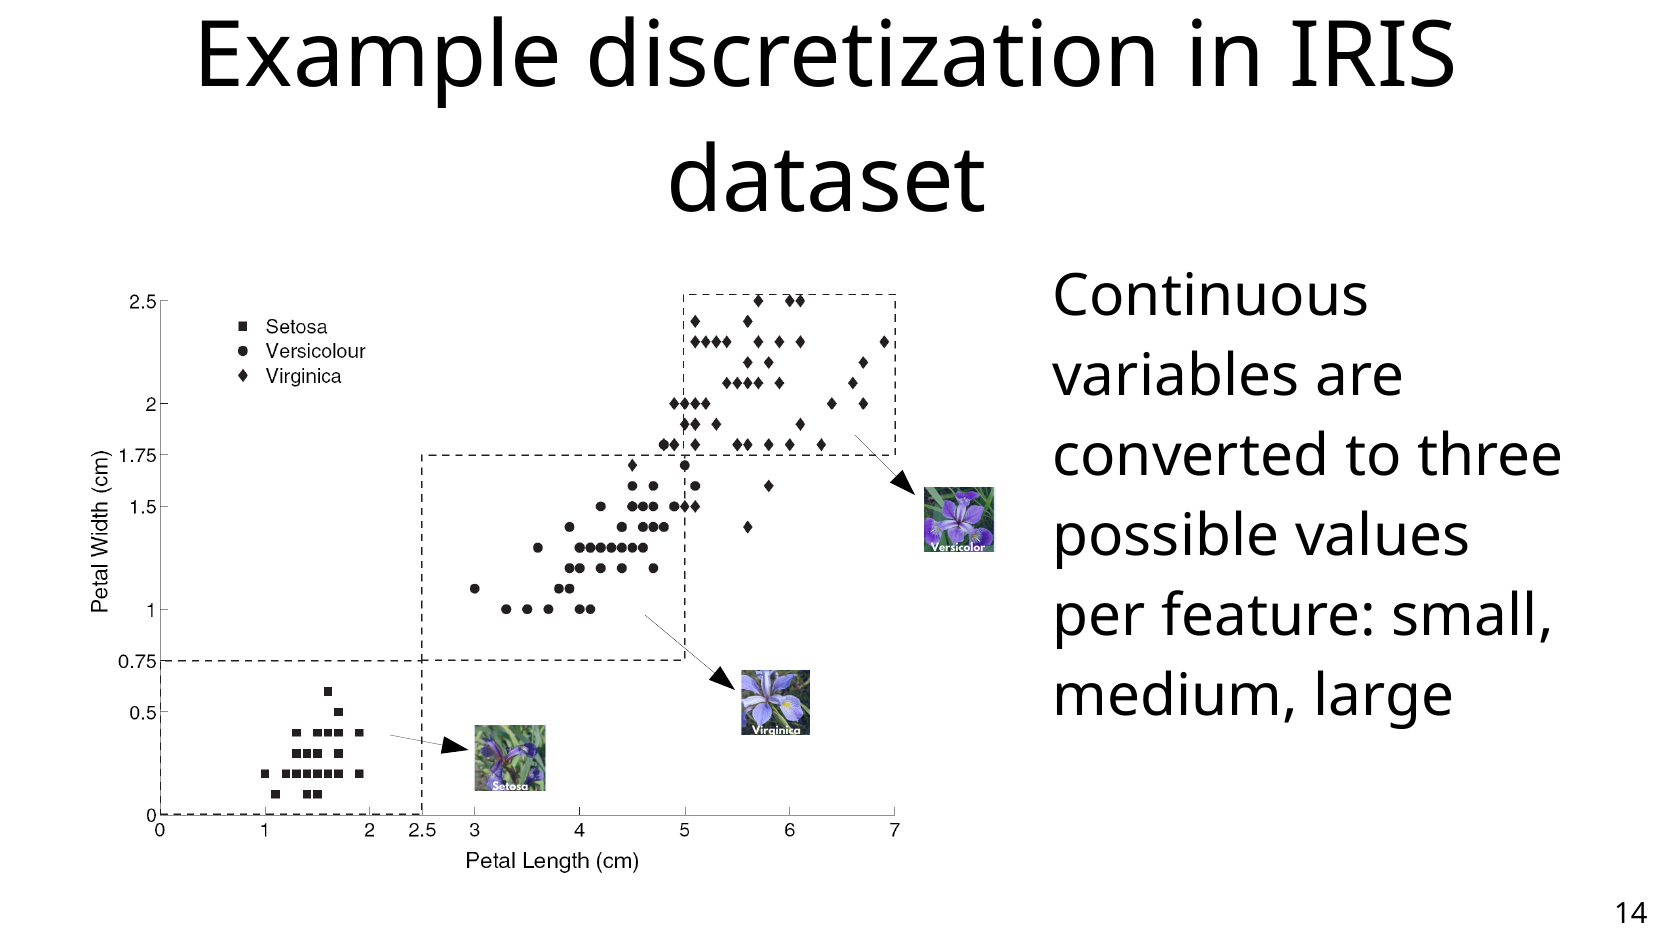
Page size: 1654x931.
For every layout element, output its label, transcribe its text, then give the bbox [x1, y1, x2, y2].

picture [75, 258, 996, 886]
list Continuous variables are converted to three possible values per feature: small, medium, large [990, 253, 1571, 793]
title Example discretization in IRIS dataset [82, 1, 1571, 226]
